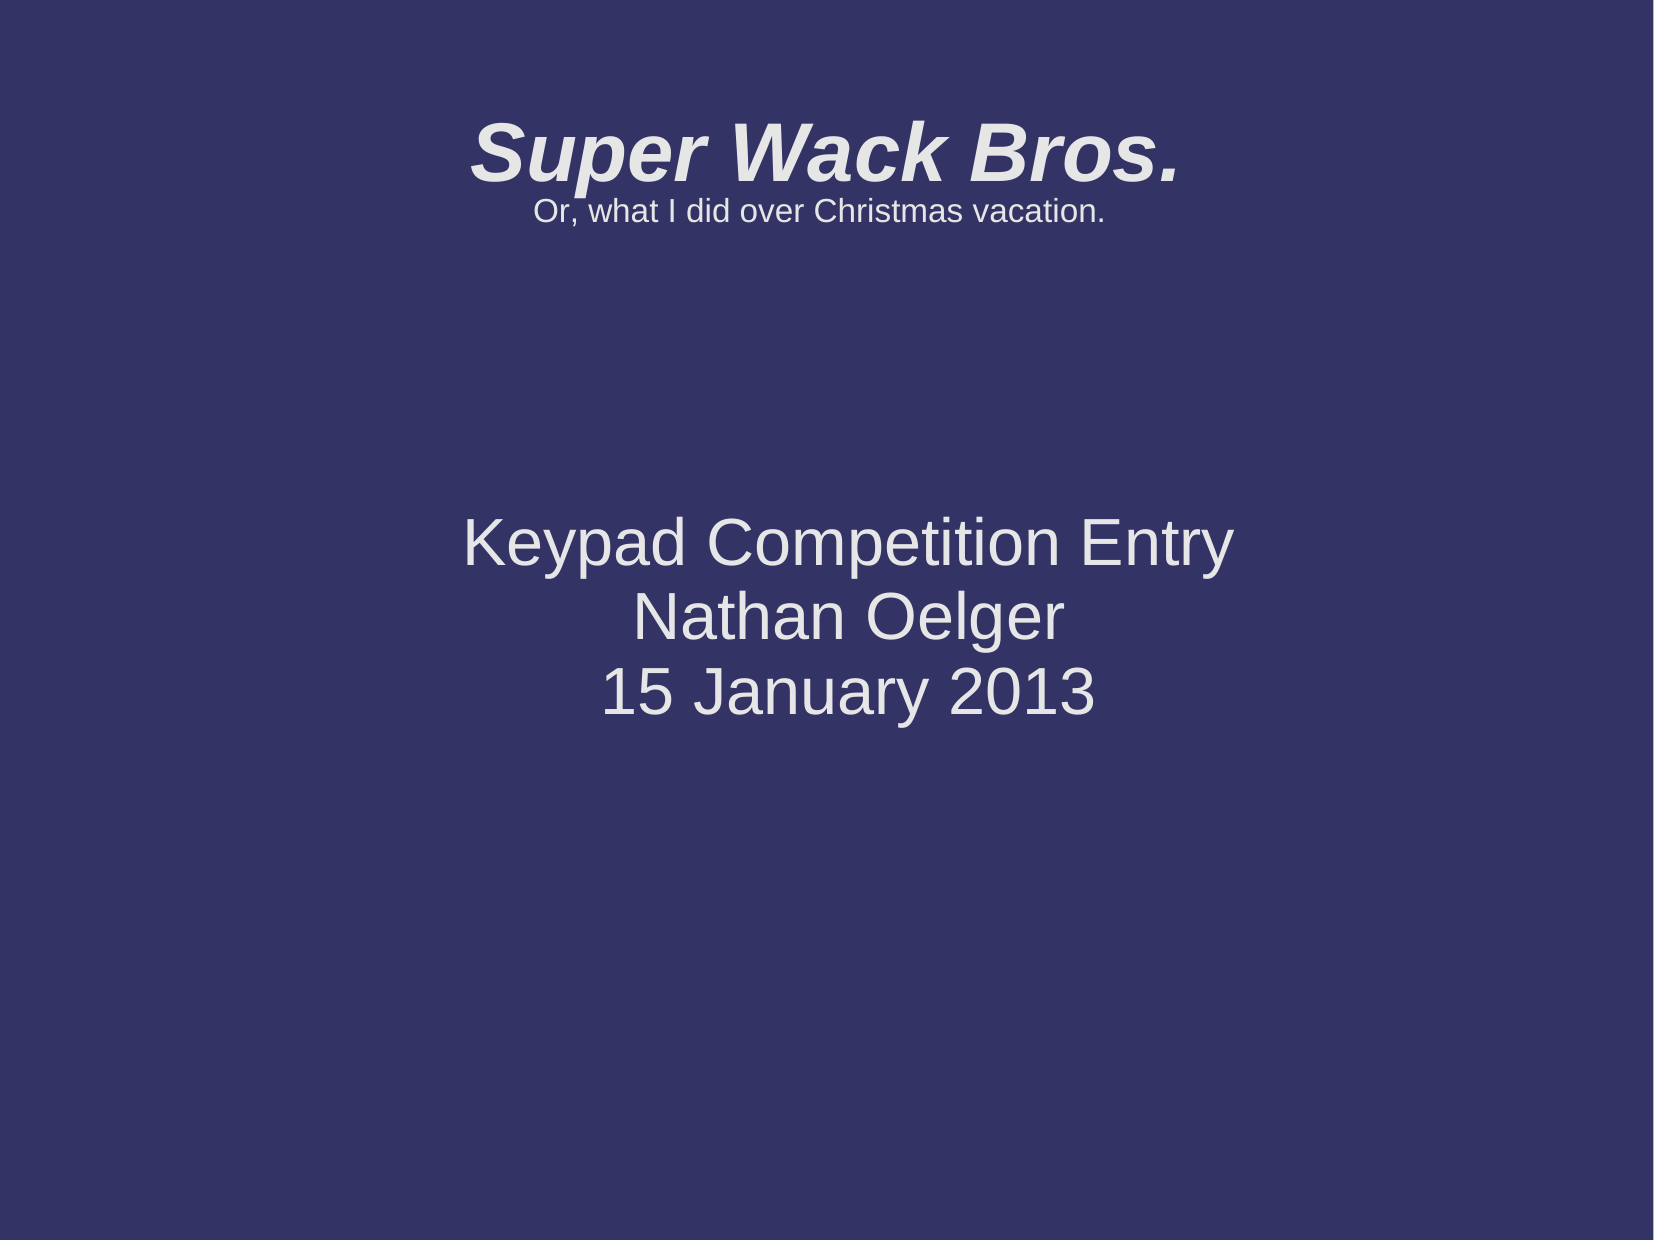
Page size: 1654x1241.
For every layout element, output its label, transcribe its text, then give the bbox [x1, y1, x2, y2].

list Keypad Competition Entry Nathan Oelger 15 January 2013 [82, 355, 1571, 1174]
title Super Wack Bros. [82, 49, 1571, 257]
list Or, what I did over Christmas vacation. [64, 117, 1554, 937]
